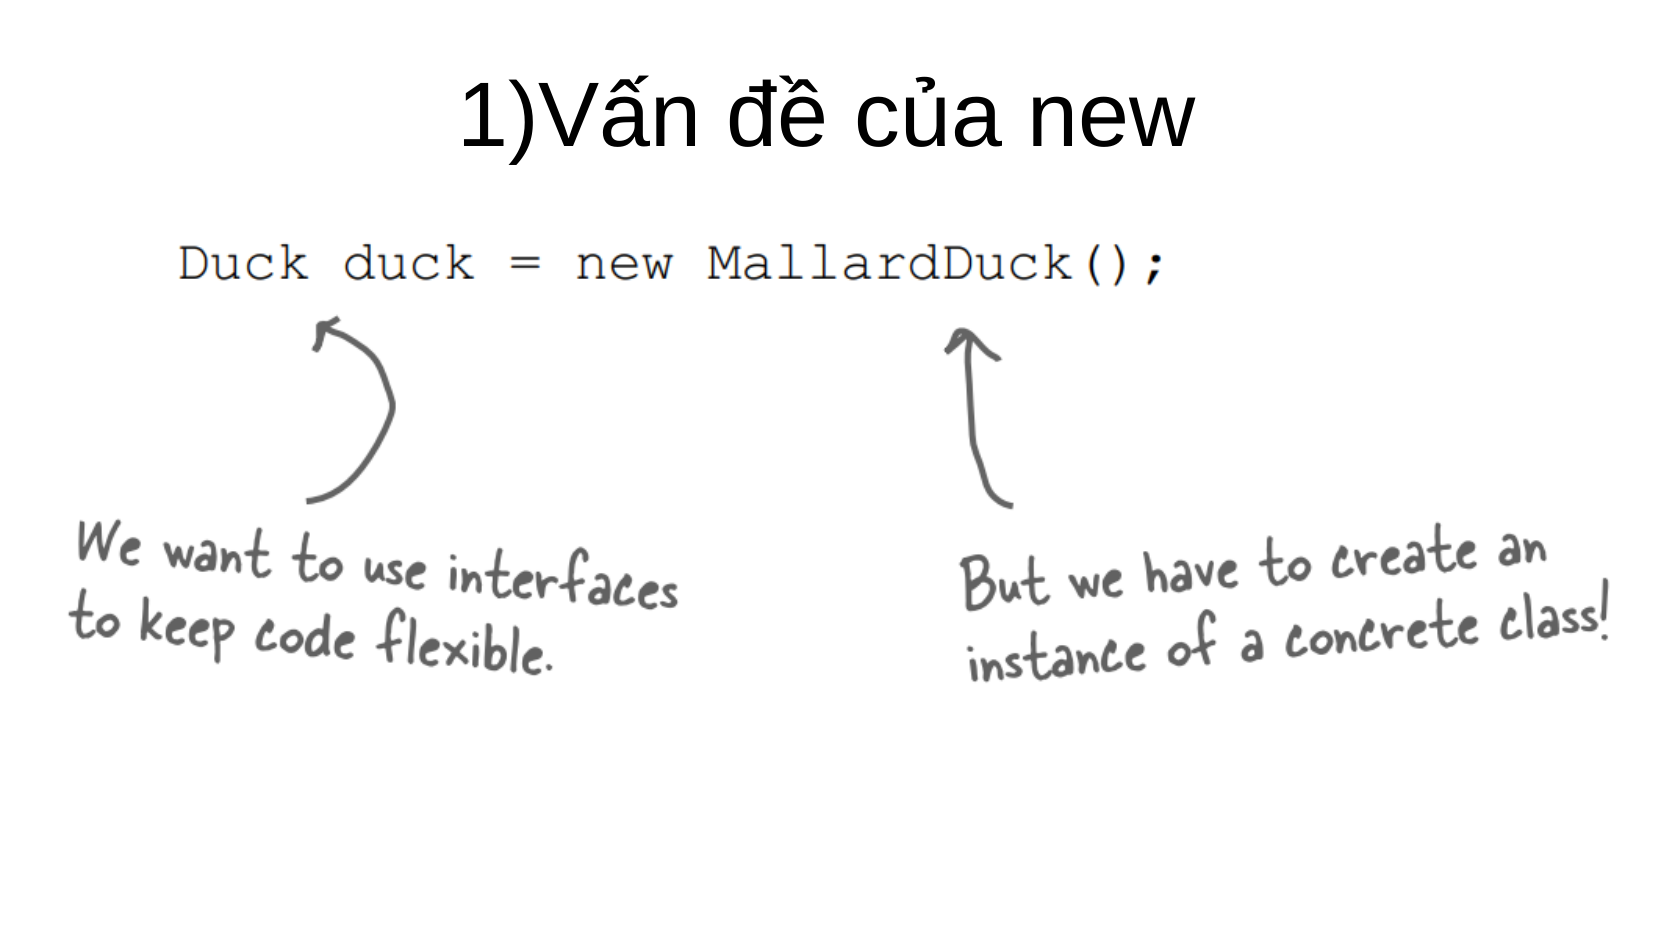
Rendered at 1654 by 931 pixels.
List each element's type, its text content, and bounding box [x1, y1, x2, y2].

title 1)Vấn đề của new [82, 37, 1571, 193]
picture [30, 232, 1630, 702]
